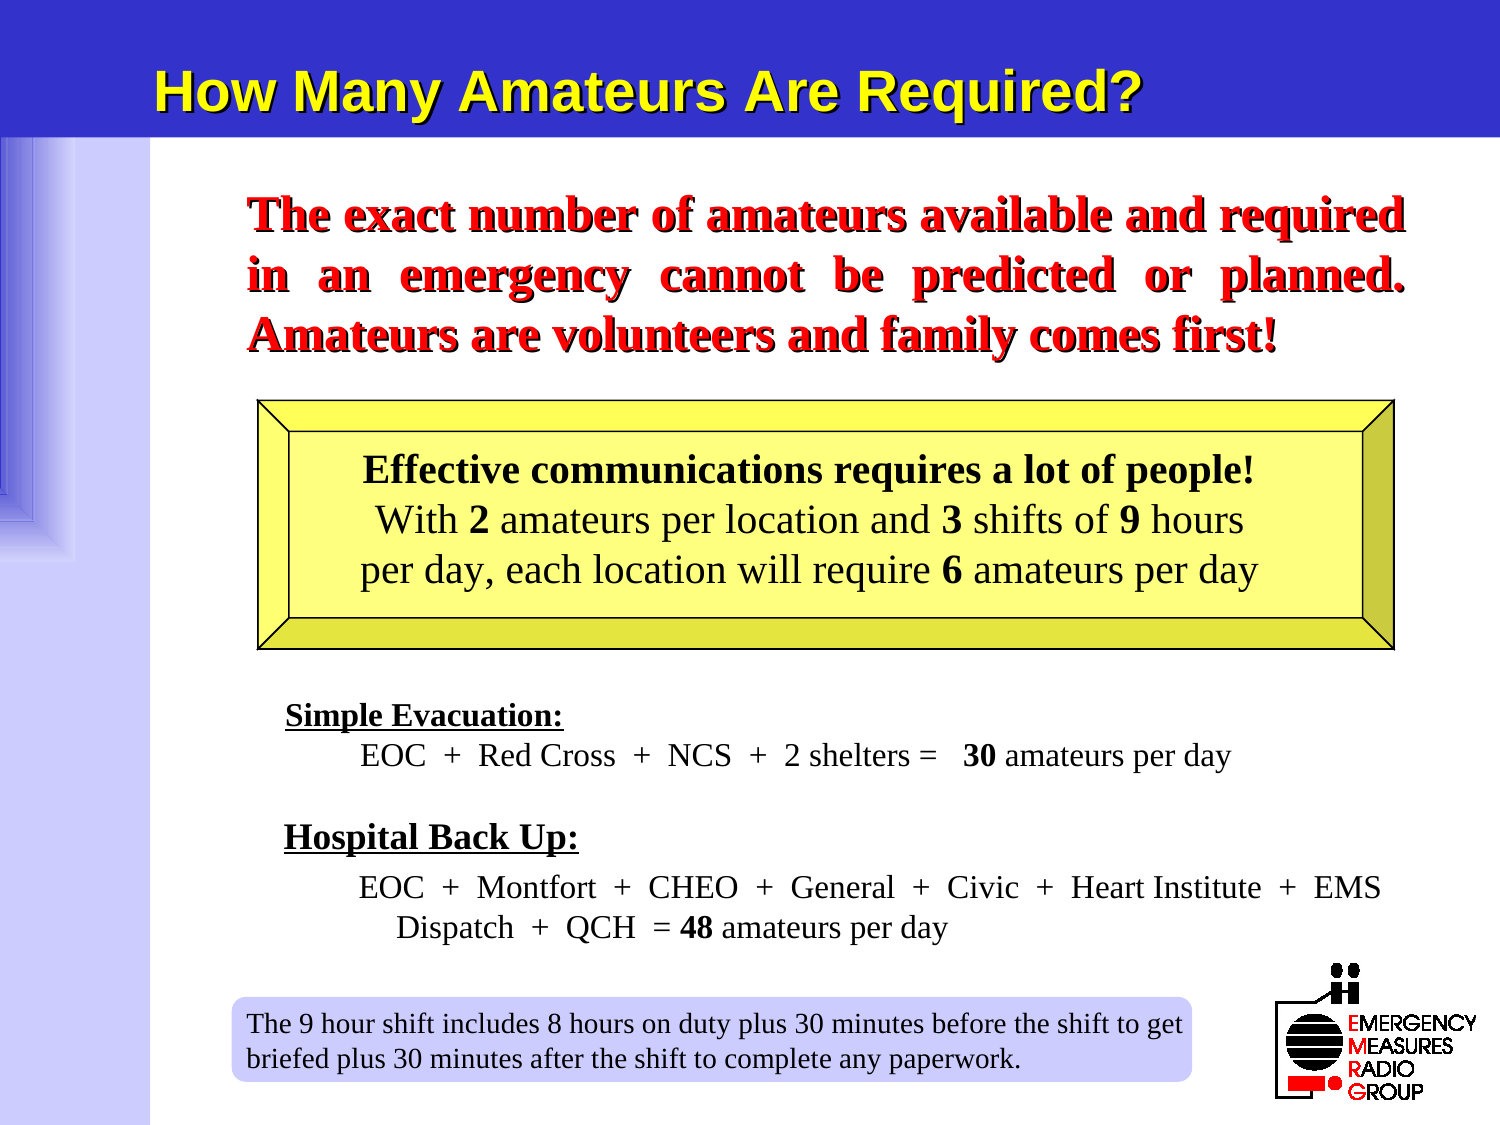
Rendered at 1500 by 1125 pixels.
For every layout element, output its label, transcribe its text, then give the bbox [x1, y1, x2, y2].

text_box The 9 hour shift includes 8 hours on duty plus 30 minutes before the shift to get briefed plus 30 minutes after the shift to complete any paperwork. [231, 996, 1261, 1083]
text_box Hospital Back Up: EOC + Montfort + CHEO + General + Civic + Heart Institute + EMS Dispatch + QCH = 48 amateurs per day [193, 804, 1421, 997]
text_box The exact number of amateurs available and required in an emergency cannot be predicted or planned. Amateurs are volunteers and family comes first! [231, 172, 1421, 368]
text_box Simple Evacuation: EOC + Red Cross + NCS + 2 shelters = 30 amateurs per day [195, 685, 1248, 782]
text_box Effective communications requires a lot of people! With 2 amateurs per location and 3 shifts of 9 hours per day, each location will require 6 amateurs per day [328, 433, 1291, 650]
text_box How Many Amateurs Are Required? [139, 45, 1160, 131]
text_box [259, 400, 1394, 649]
picture [1275, 963, 1476, 1100]
